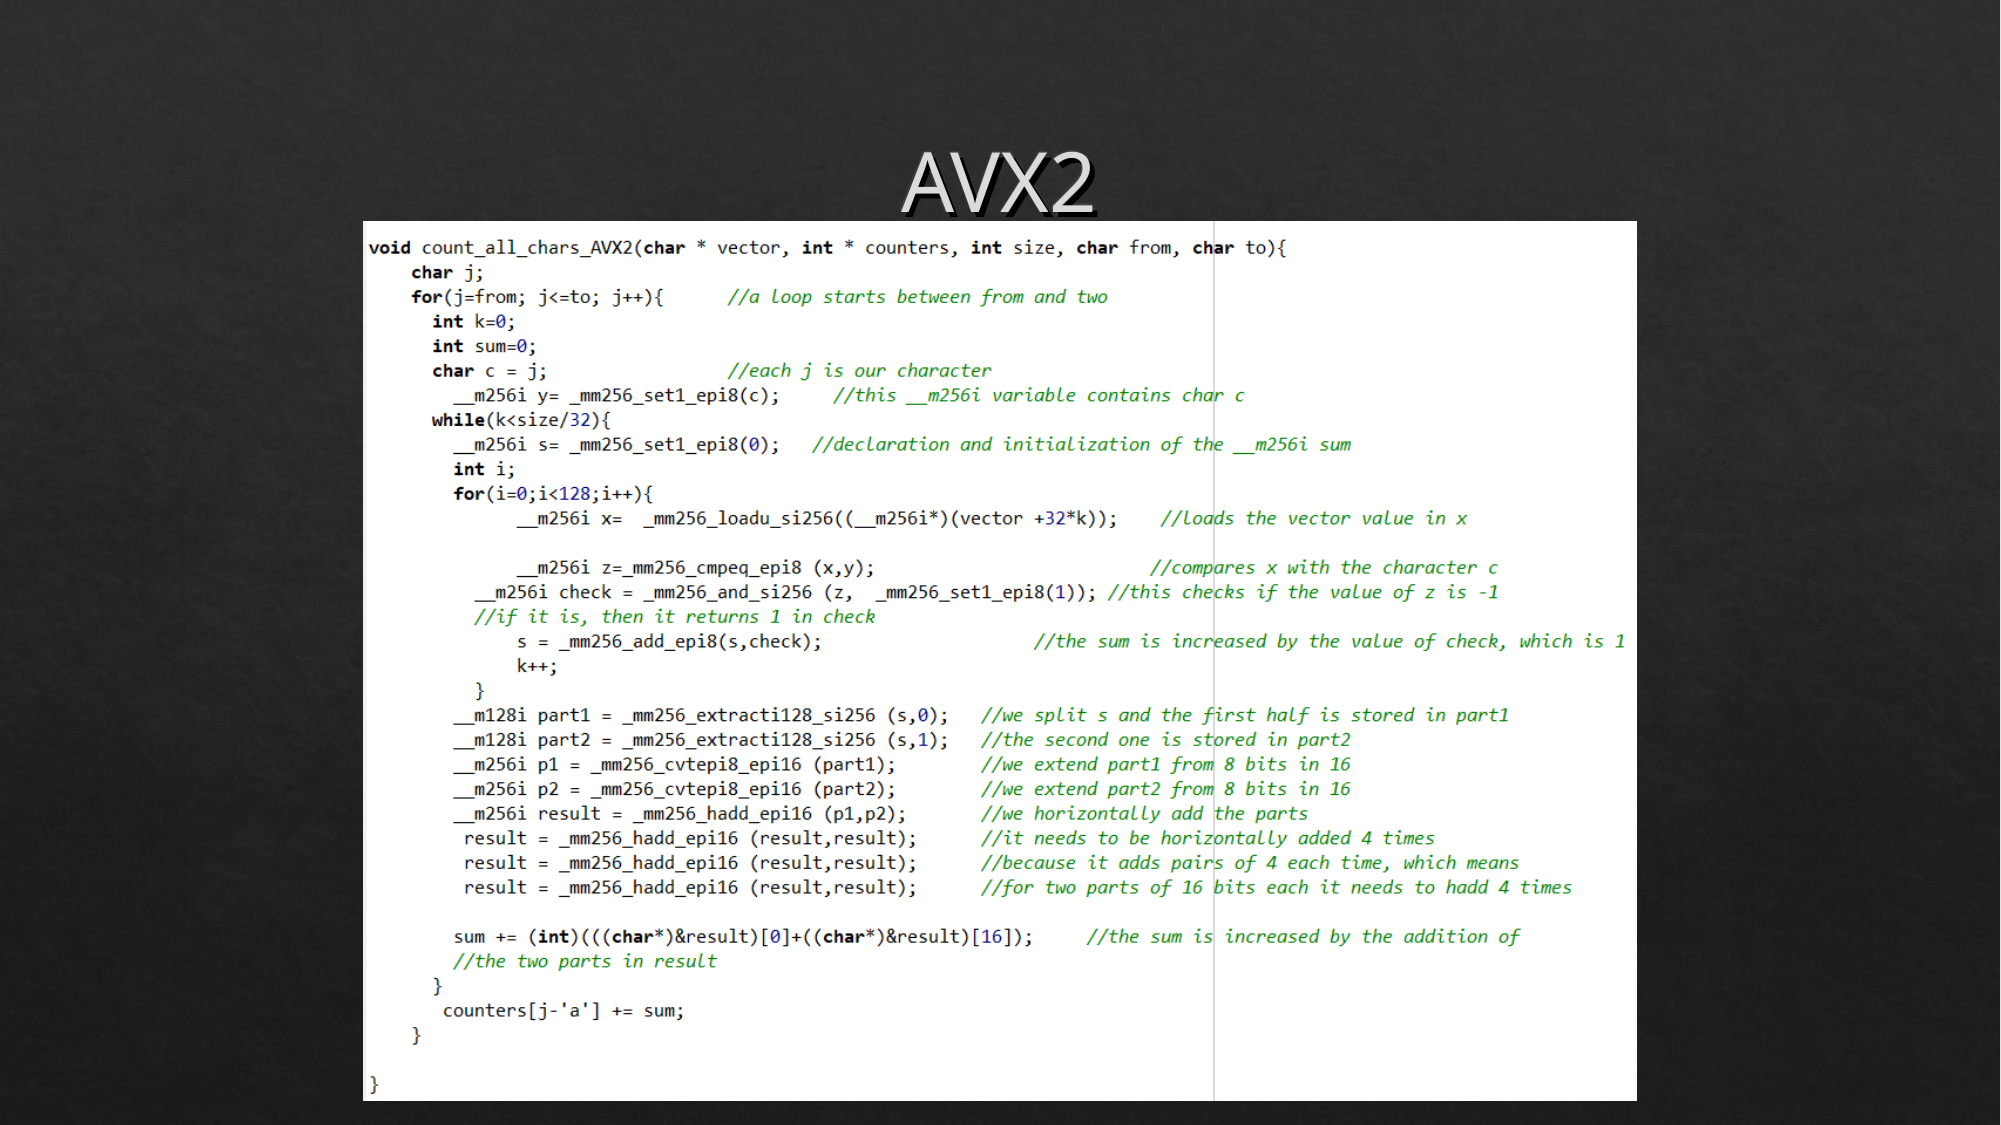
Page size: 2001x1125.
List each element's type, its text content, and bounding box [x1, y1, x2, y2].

picture [363, 221, 1637, 1101]
title AVX2 [149, 99, 1849, 260]
